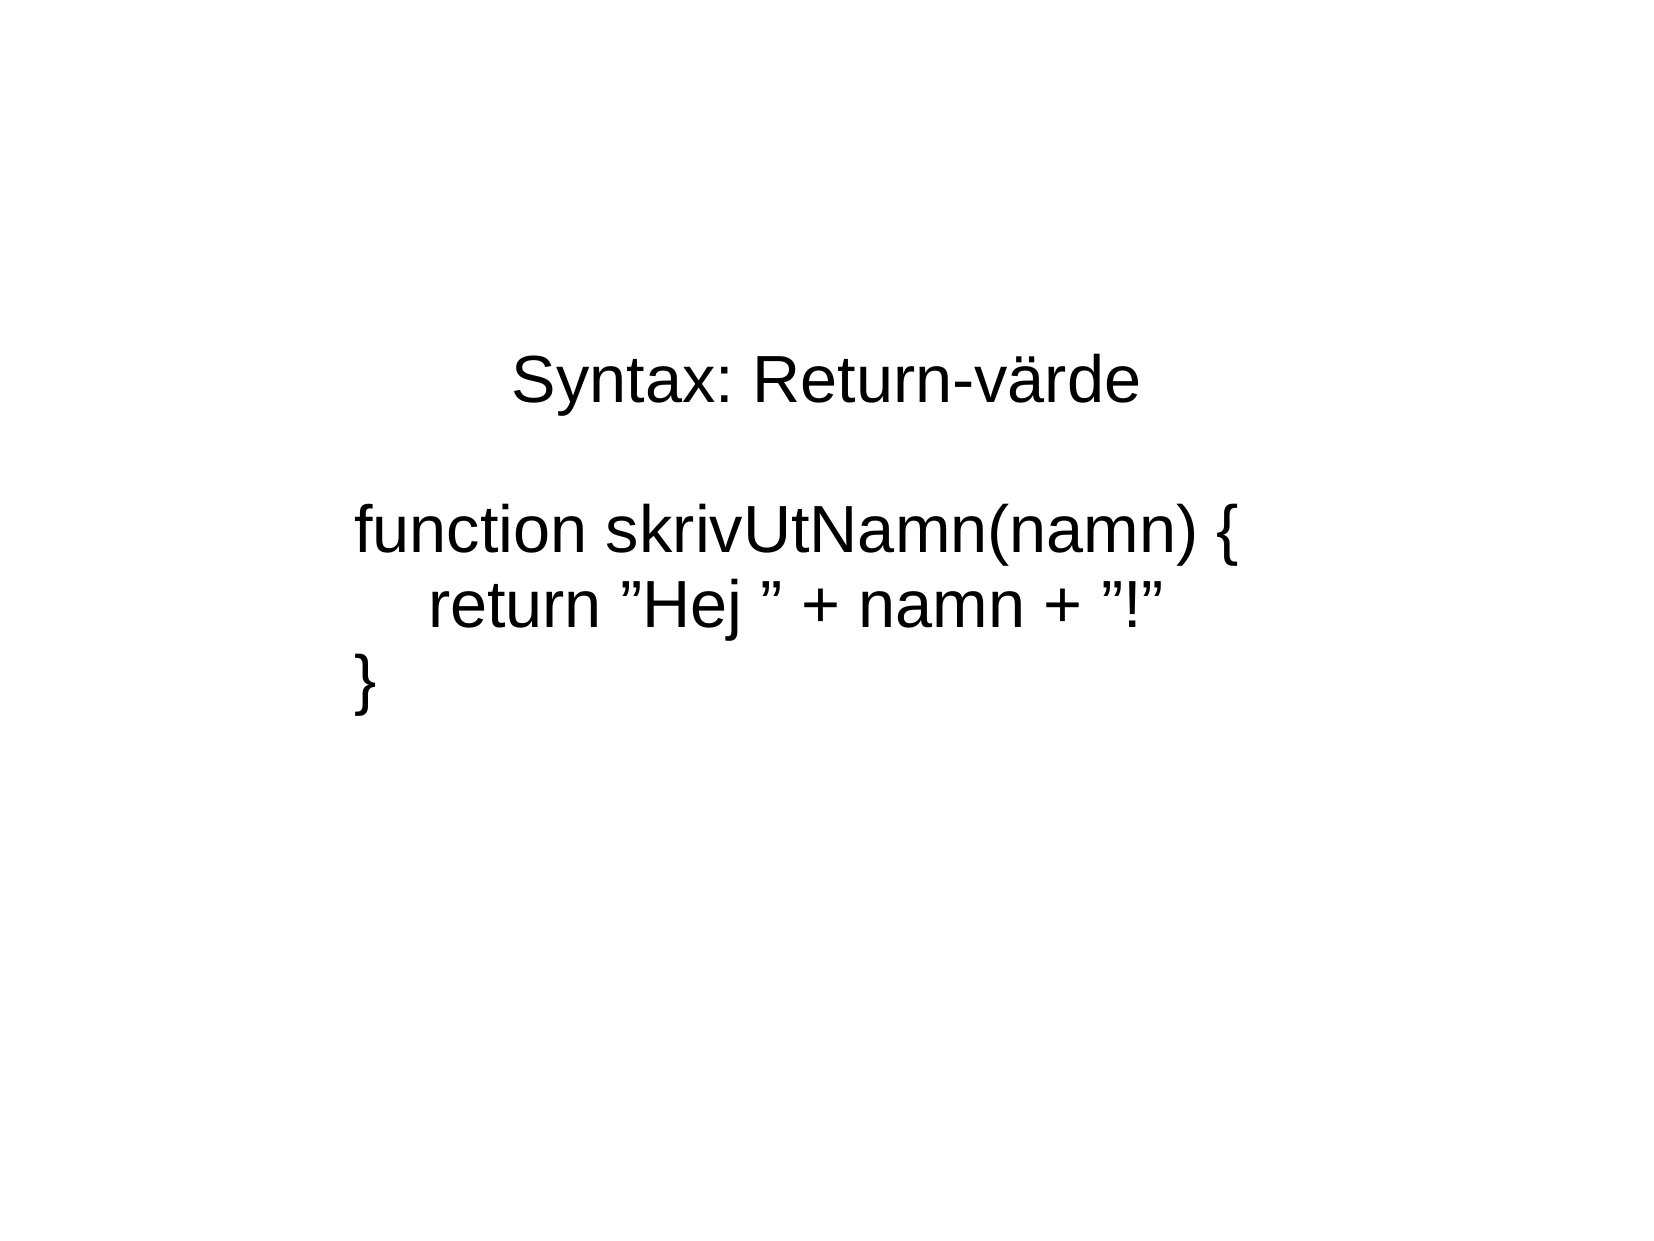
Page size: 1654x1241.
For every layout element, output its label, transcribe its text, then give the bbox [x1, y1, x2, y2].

subtitle Syntax: Return-värde function skrivUtNamn(namn) { return ”Hej ” + namn + ”!” } [354, 342, 1300, 1010]
